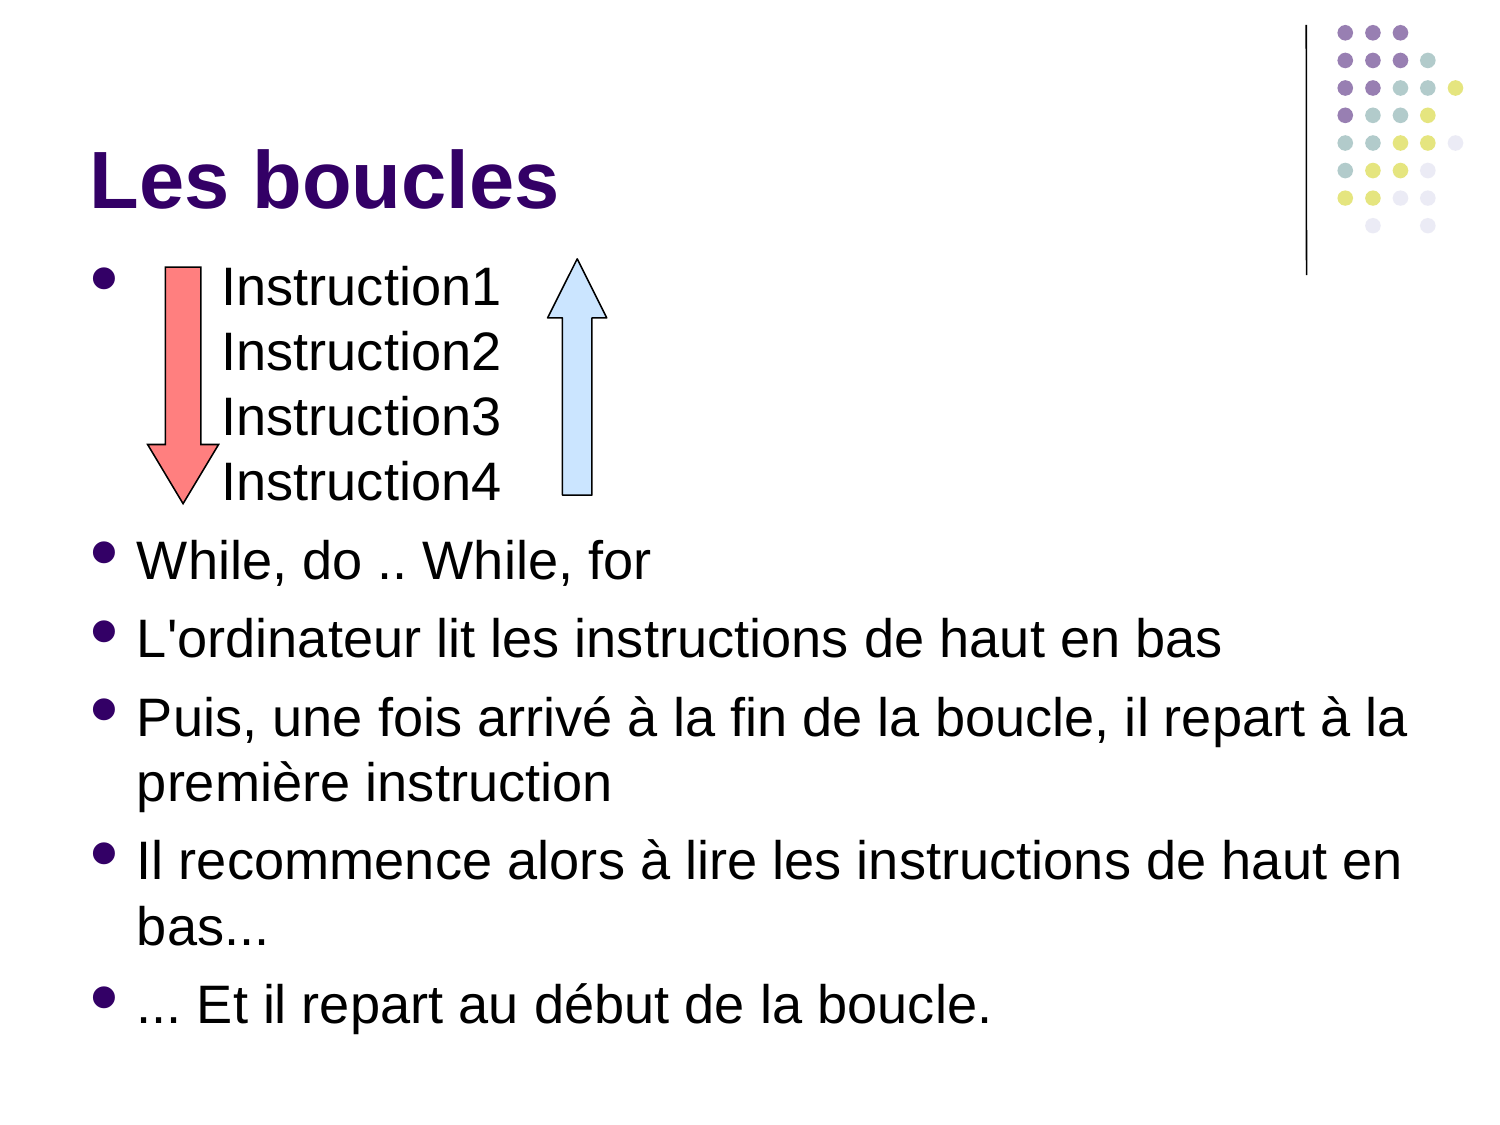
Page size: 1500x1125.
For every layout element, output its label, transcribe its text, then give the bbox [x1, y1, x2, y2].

text_box [147, 267, 219, 504]
title Les boucles [74, 20, 1313, 233]
text_box [547, 258, 607, 496]
list Instruction1 Instruction2 Instruction3 Instruction4 While, do .. While, for L'ordinateur lit les instructions de haut en bas Puis, une fois arrivé à la fin de la boucle, il repart à la première instruction Il recommence alors à lire les instructions de haut en bas... ... Et il repart au début de la boucle. [74, 243, 1459, 1071]
